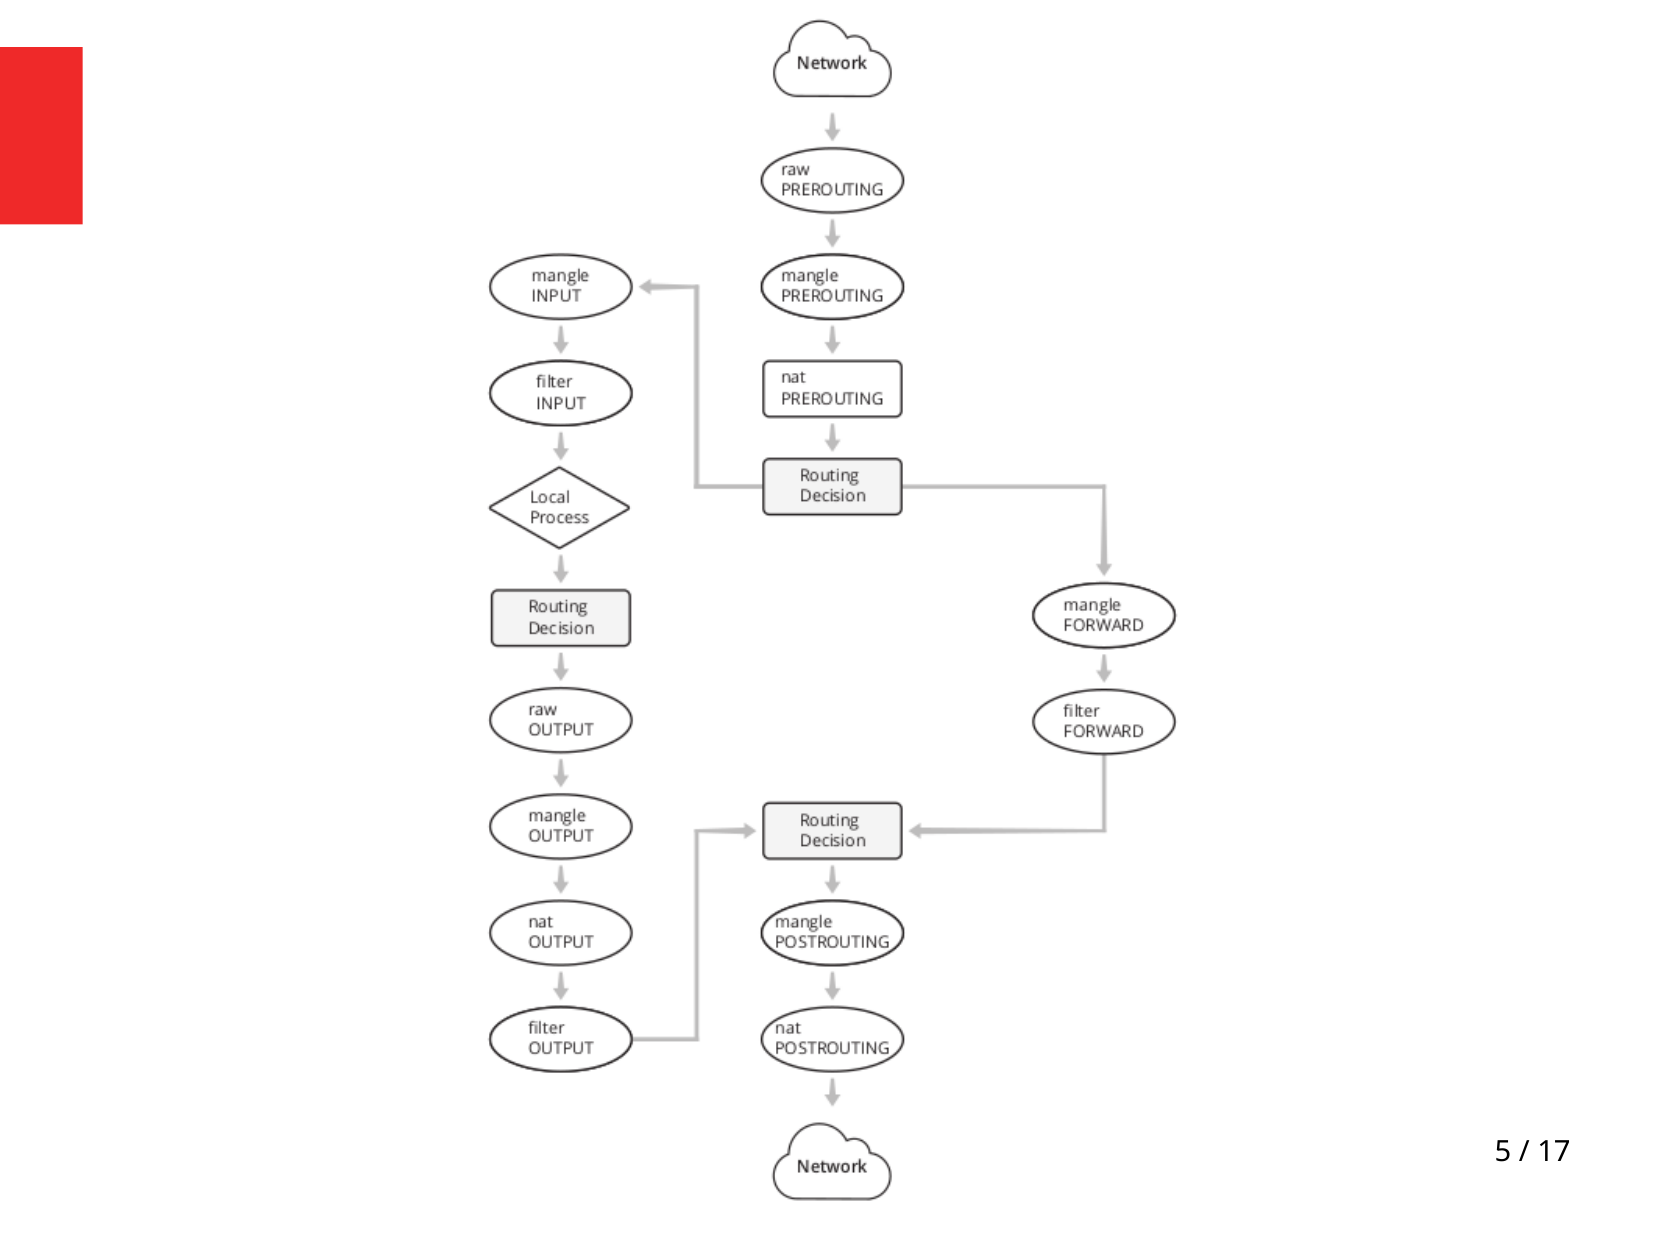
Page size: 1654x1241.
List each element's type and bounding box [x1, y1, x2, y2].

picture [435, 0, 1218, 1229]
